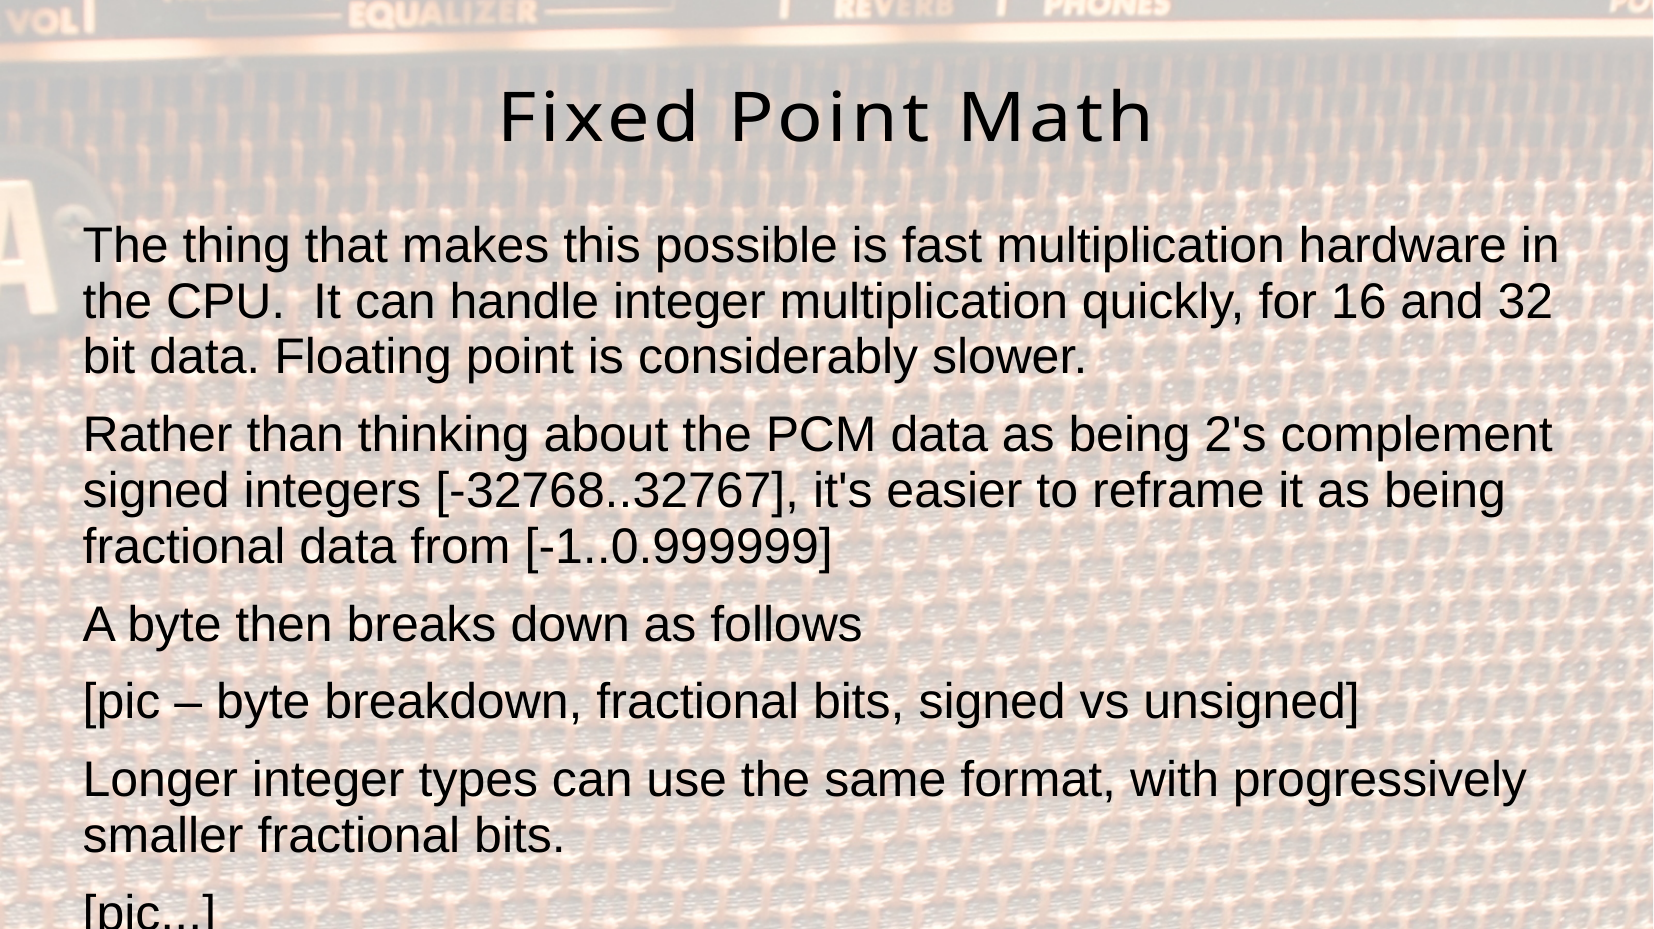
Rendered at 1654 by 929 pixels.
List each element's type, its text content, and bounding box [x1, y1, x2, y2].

title Fixed Point Math [82, 36, 1571, 192]
picture [0, 0, 1654, 929]
picture [104, 907, 117, 927]
list The thing that makes this possible is fast multiplication hardware in the CPU. It can handle integer multiplication quickly, for 16 and 32 bit data. Floating point is considerably slower. Rather than thinking about the PCM data as being 2's complement signed integers [-32768..32767], it's easier to reframe it as being fractional data from [-1..0.999999] A byte then breaks down as follows [pic – byte breakdown, fractional bits, signed vs unsigned] Longer integer types can use the same format, with progressively smaller fractional bits. [pic...] Conversion between lengths means left-justifying the data, and adding or discarding LSBs. This is sometimes called “Q” format, with numbers indicating the number of fractional bits. Q15 is 15 fractional bits, usually with a sign bit to make 16 total. There are times that the decimal needs to be somewhere else: Q4.4 would be 4 fractional bits, and 4 integer bits. [82, 217, 1571, 756]
